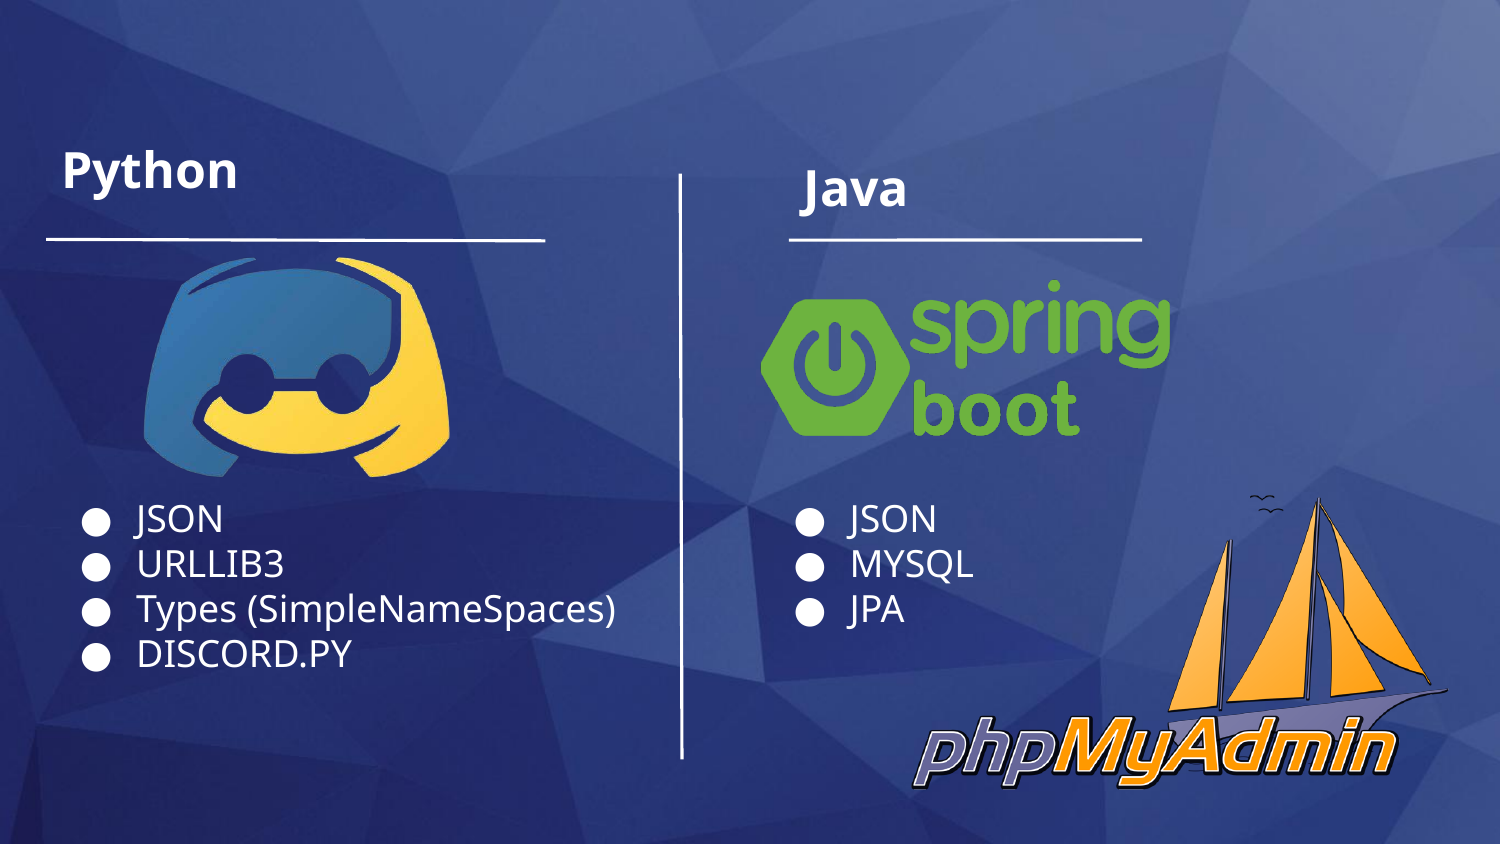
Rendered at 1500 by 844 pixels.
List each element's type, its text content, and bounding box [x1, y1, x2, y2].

text_box Java [788, 140, 1111, 232]
text_box JSON MYSQL JPA [759, 480, 883, 691]
text_box Python [46, 122, 593, 214]
picture [0, 0, 1500, 844]
text_box JSON URLLIB3 Types (SimpleNameSpaces) DISCORD.PY [46, 480, 676, 736]
